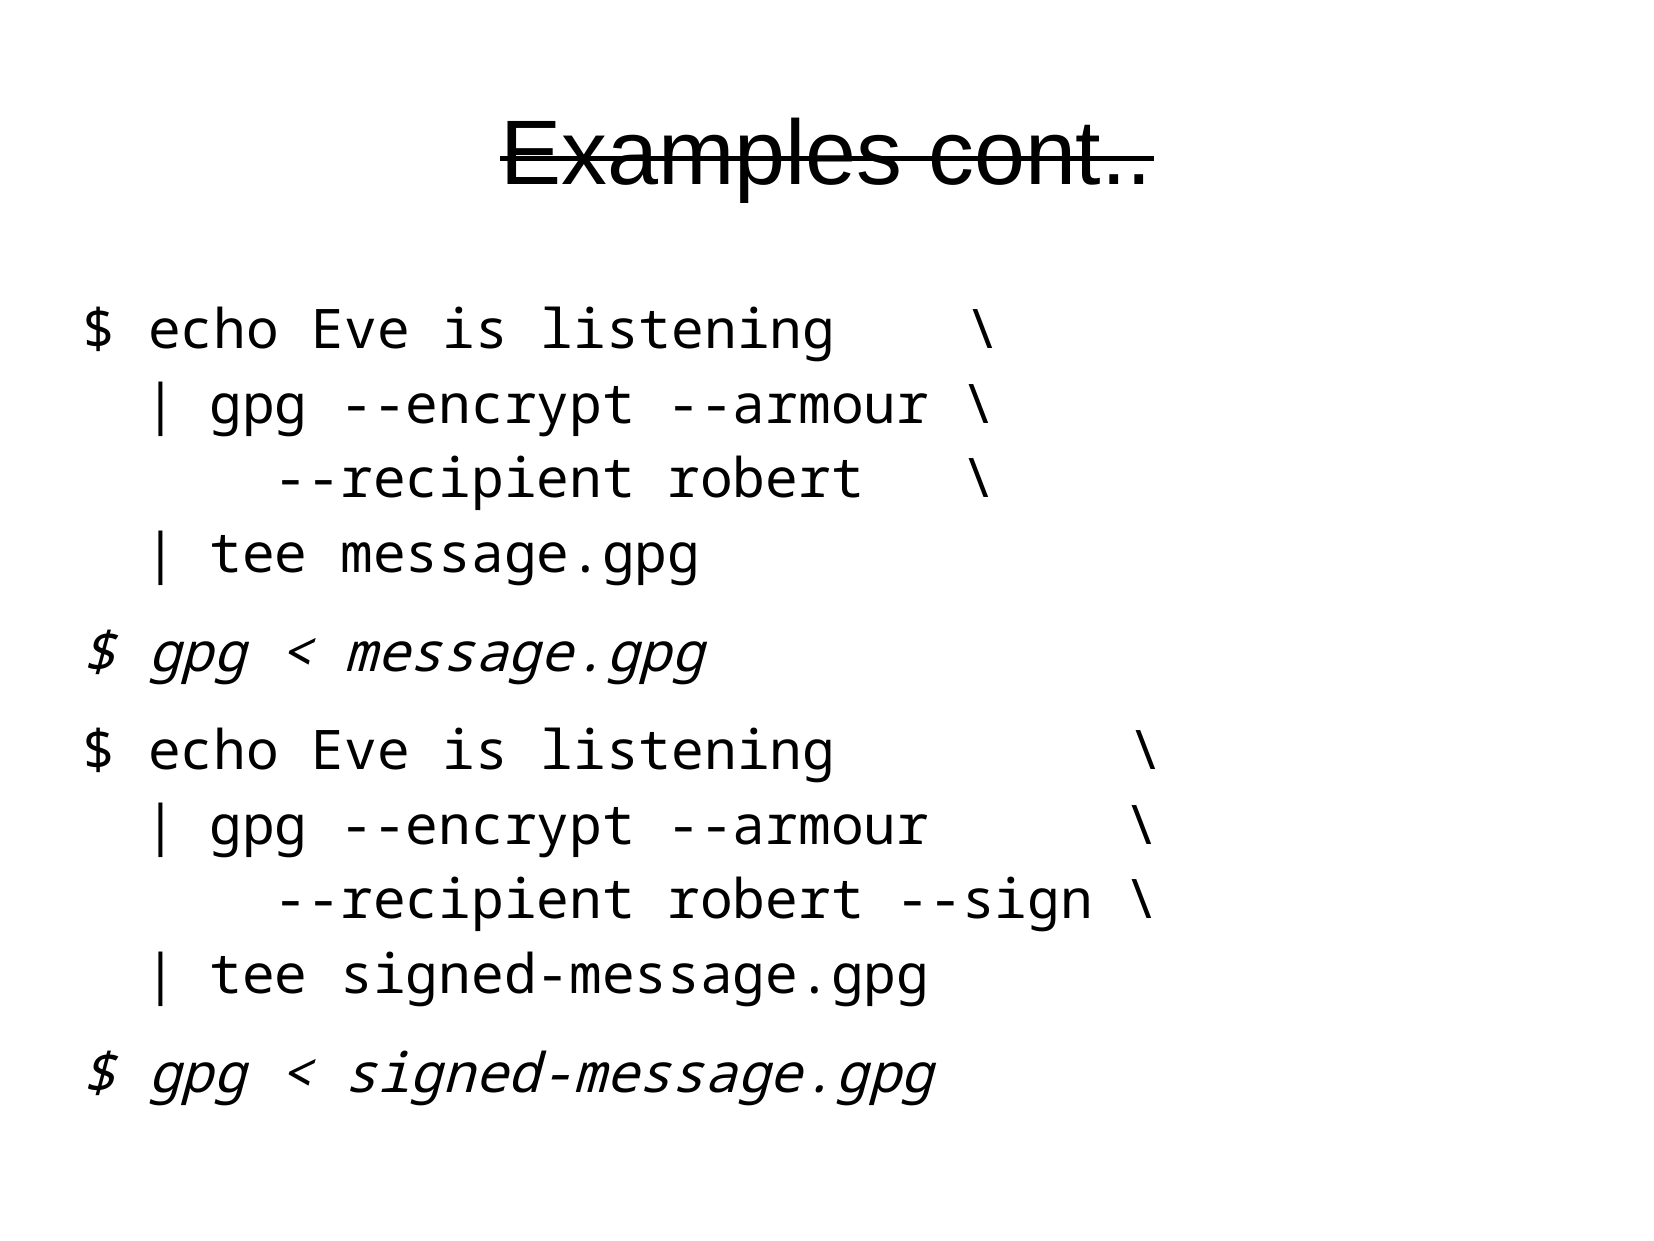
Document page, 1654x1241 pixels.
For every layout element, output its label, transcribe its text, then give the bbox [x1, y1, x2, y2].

list $ echo Eve is listening \ | gpg --encrypt --armour \ --recipient robert \ | tee message.gpg $ gpg < message.gpg $ echo Eve is listening \ | gpg --encrypt --armour \ --recipient robert --sign \ | tee signed-message.gpg $ gpg < signed-message.gpg [82, 290, 1571, 1109]
title Examples cont.. [82, 56, 1571, 250]
